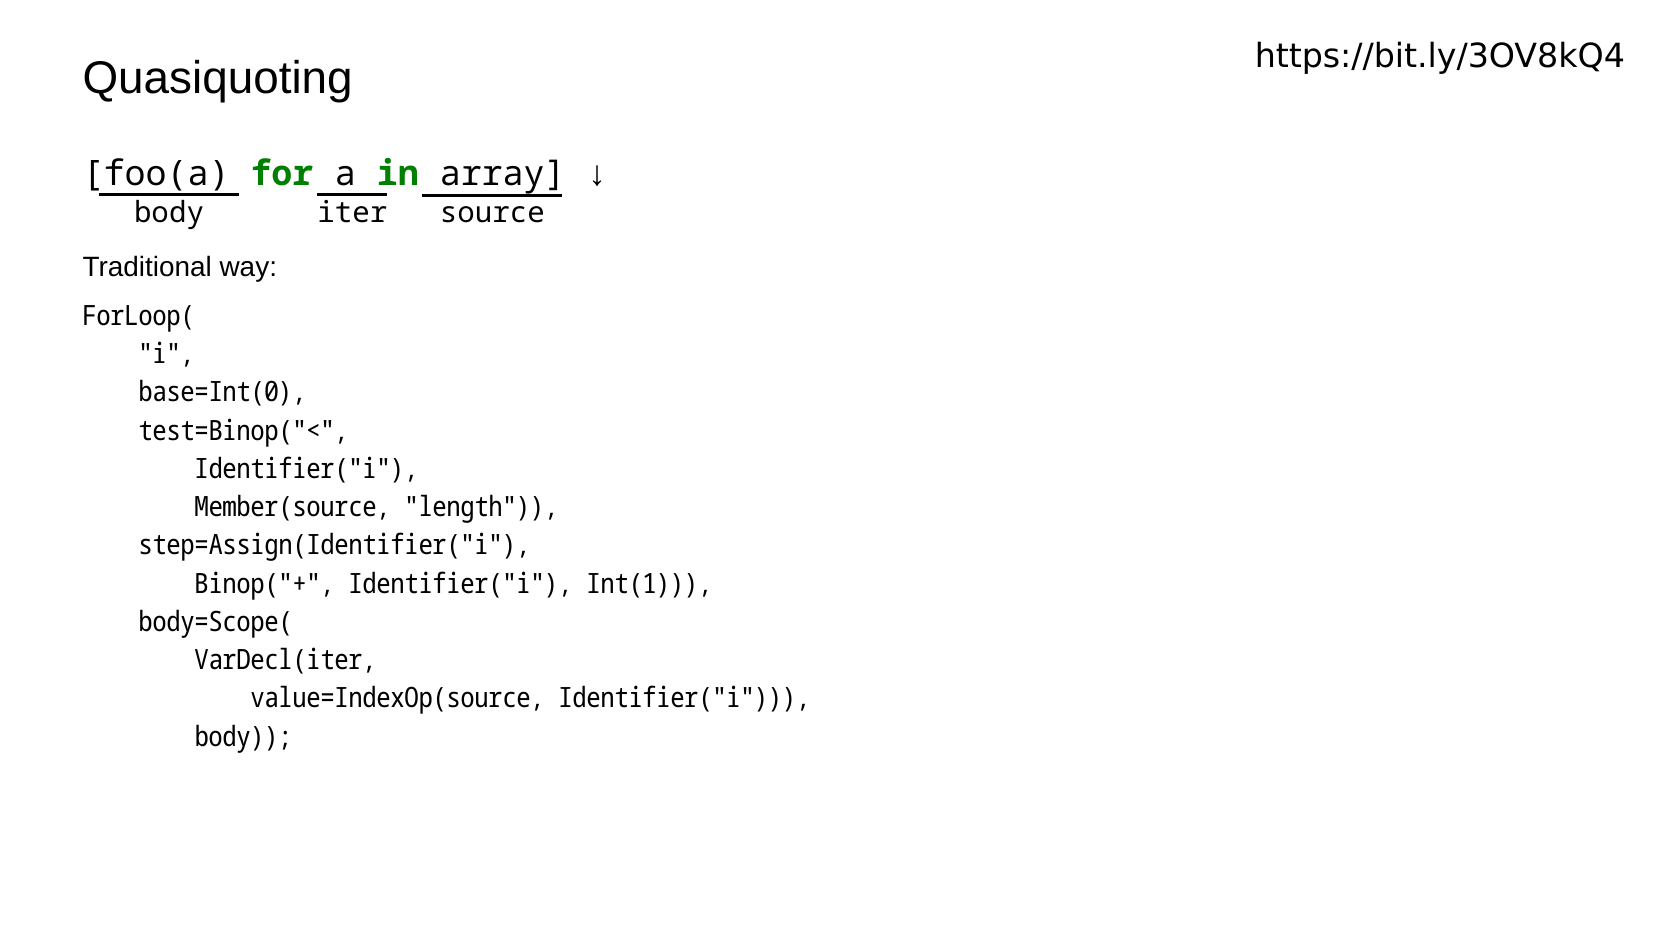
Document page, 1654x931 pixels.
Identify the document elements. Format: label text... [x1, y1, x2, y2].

list [foo(a) for a in array] ↓ Traditional way: ForLoop( "i", base=Int(0), test=Binop("<", Identifier("i"), Member(source, "length")), step=Assign(Identifier("i"), Binop("+", Identifier("i"), Int(1))), body=Scope( VarDecl(iter, value=IndexOp(source, Identifier("i"))), body)); [82, 147, 1571, 758]
text_box body [99, 190, 317, 265]
text_box iter [317, 190, 410, 270]
text_box source [422, 191, 718, 260]
title Quasiquoting [82, 37, 1571, 119]
